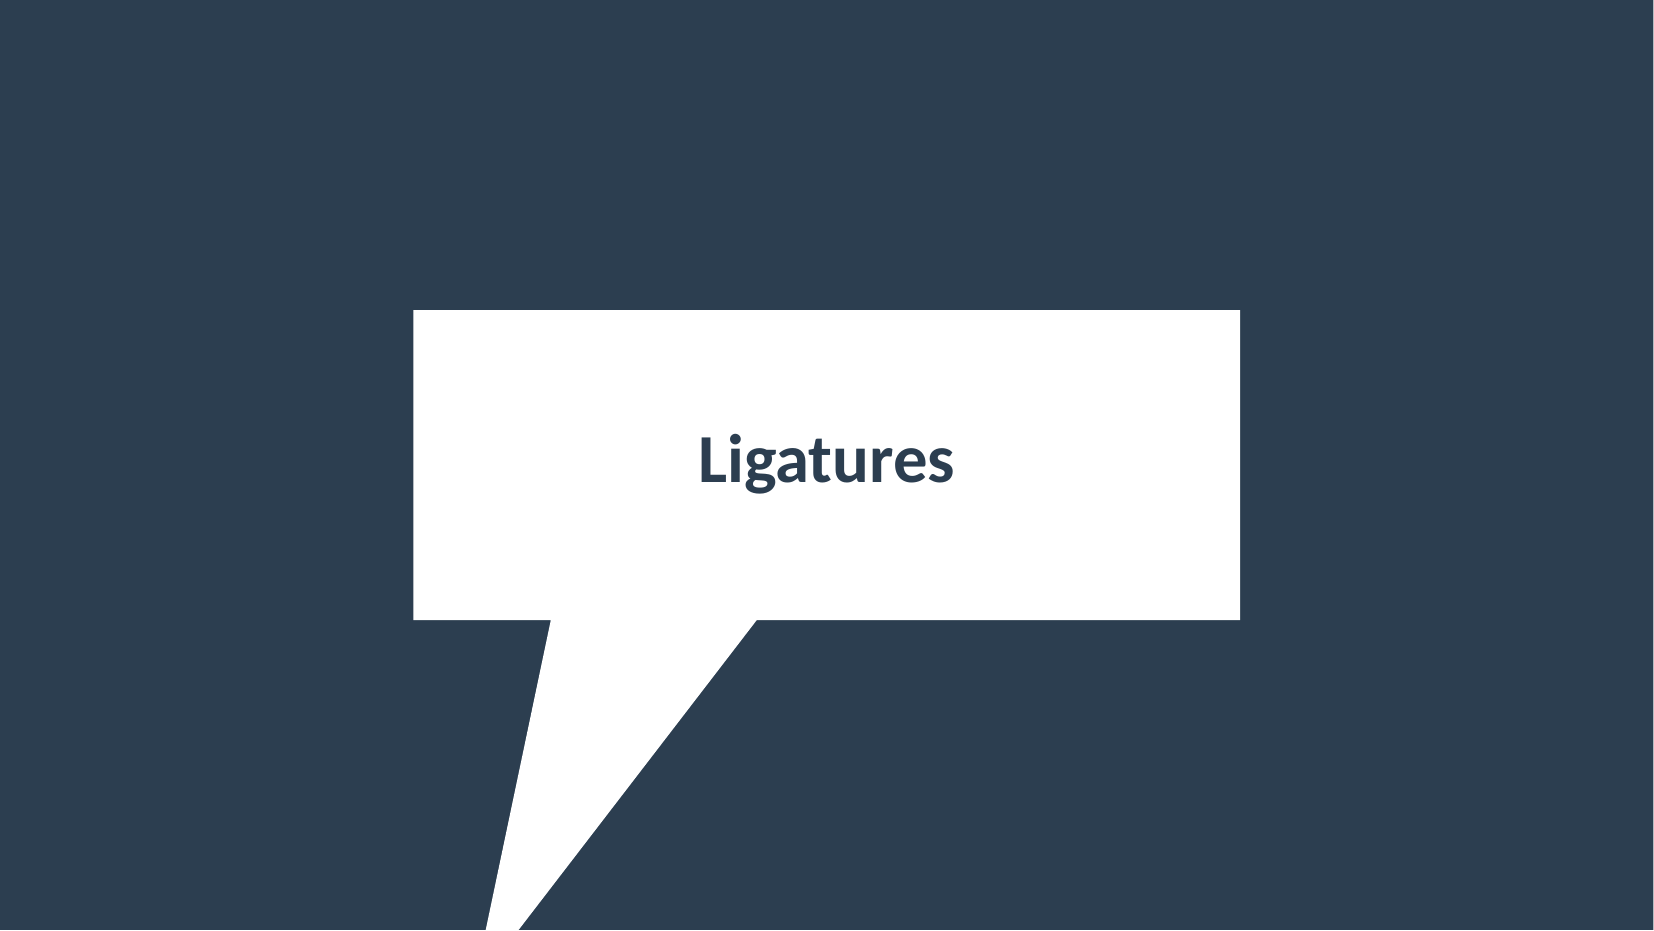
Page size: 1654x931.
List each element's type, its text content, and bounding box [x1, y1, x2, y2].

title Ligatures [442, 332, 1211, 598]
